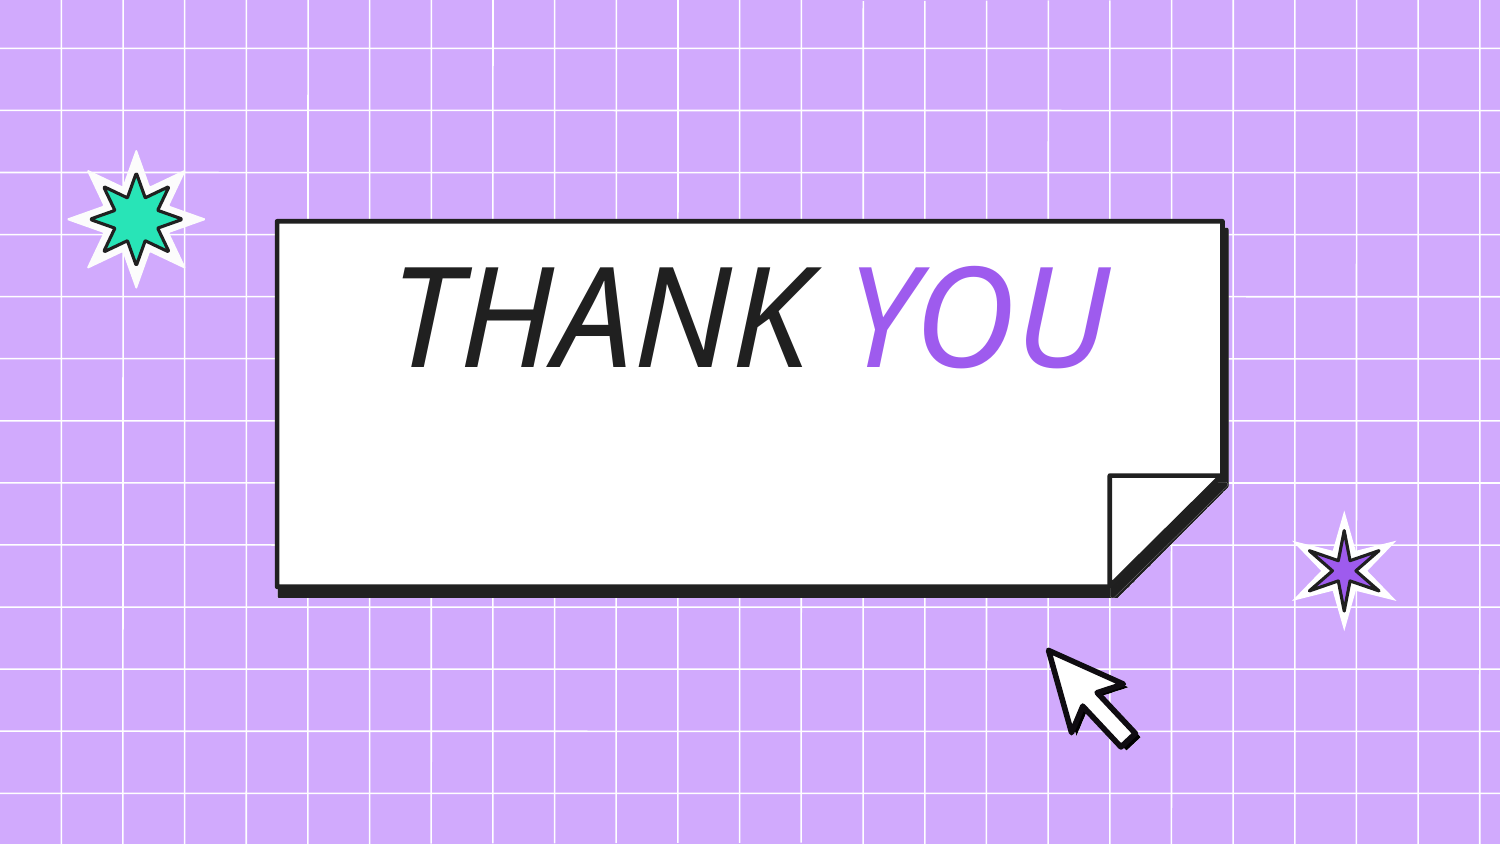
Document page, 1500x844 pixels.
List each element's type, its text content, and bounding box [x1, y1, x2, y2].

title THANK YOU [361, 231, 1139, 562]
text_box [67, 150, 205, 289]
text_box [1045, 647, 1139, 750]
text_box [1292, 510, 1397, 632]
